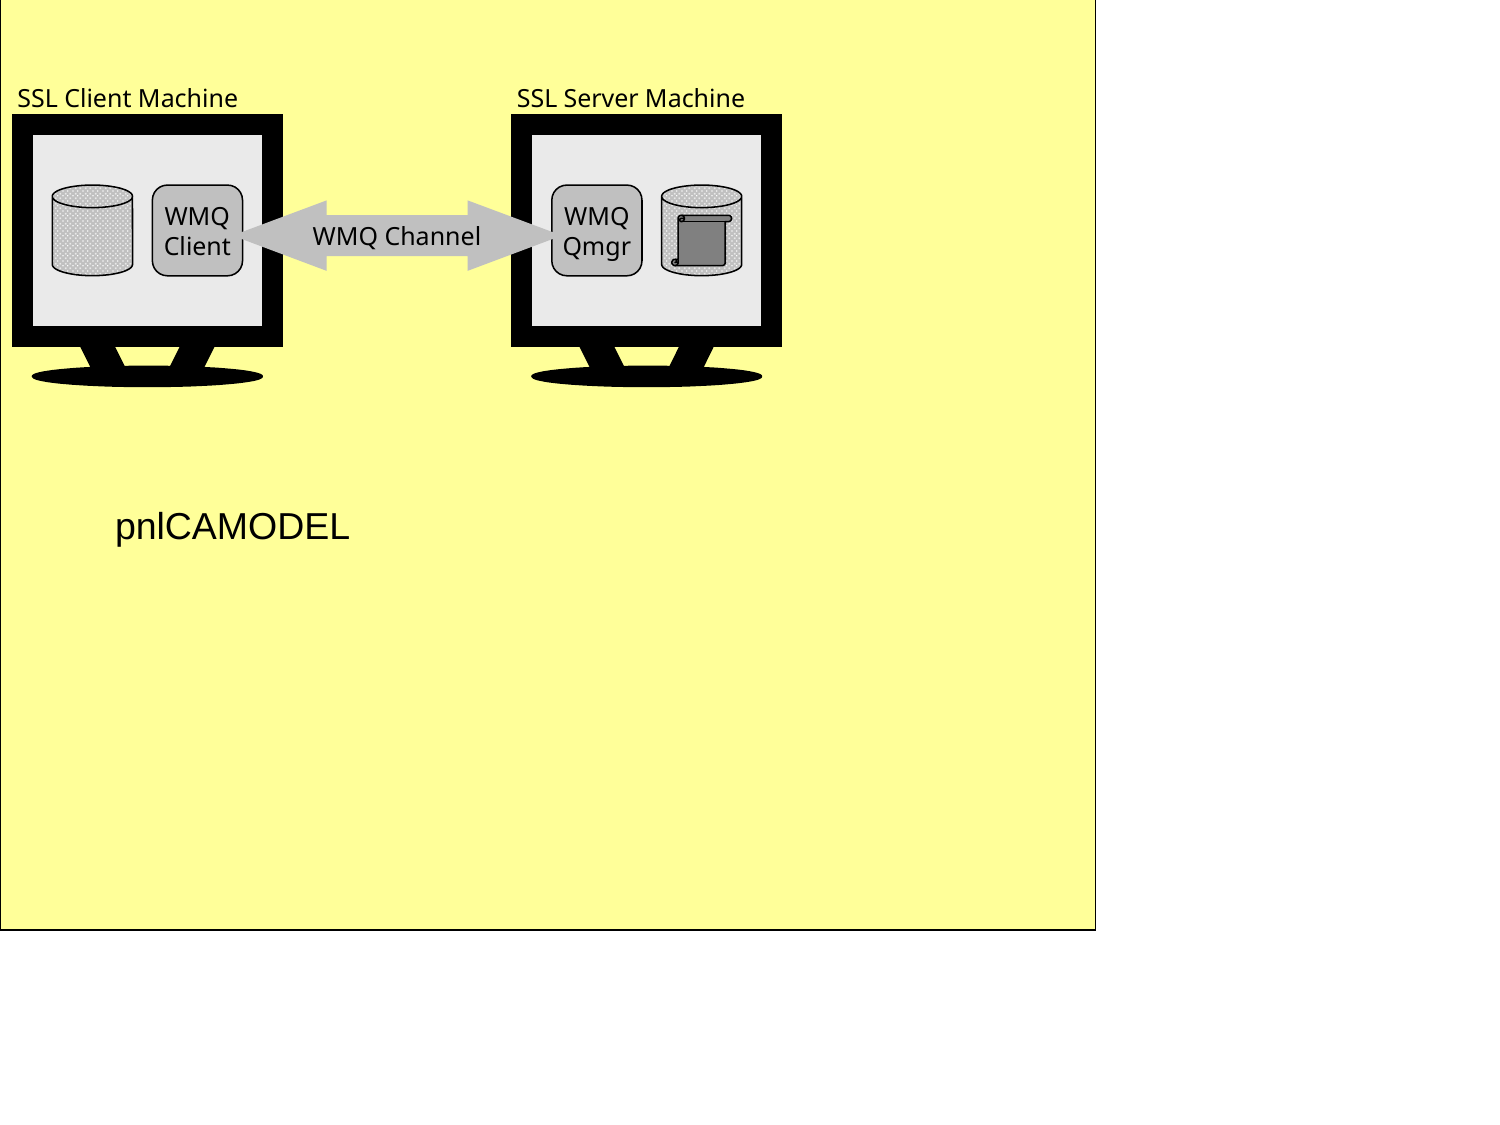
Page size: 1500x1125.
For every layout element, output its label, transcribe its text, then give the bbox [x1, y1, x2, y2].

text_box pnlCAMODEL [100, 494, 366, 555]
text_box WMQ Channel [262, 215, 533, 256]
text_box WMQ Client [152, 185, 243, 276]
text_box WMQ Qmgr [551, 185, 642, 276]
text_box SSL Server Machine [501, 74, 832, 120]
text_box SSL Client Machine [2, 74, 333, 120]
text_box [0, 0, 1095, 930]
